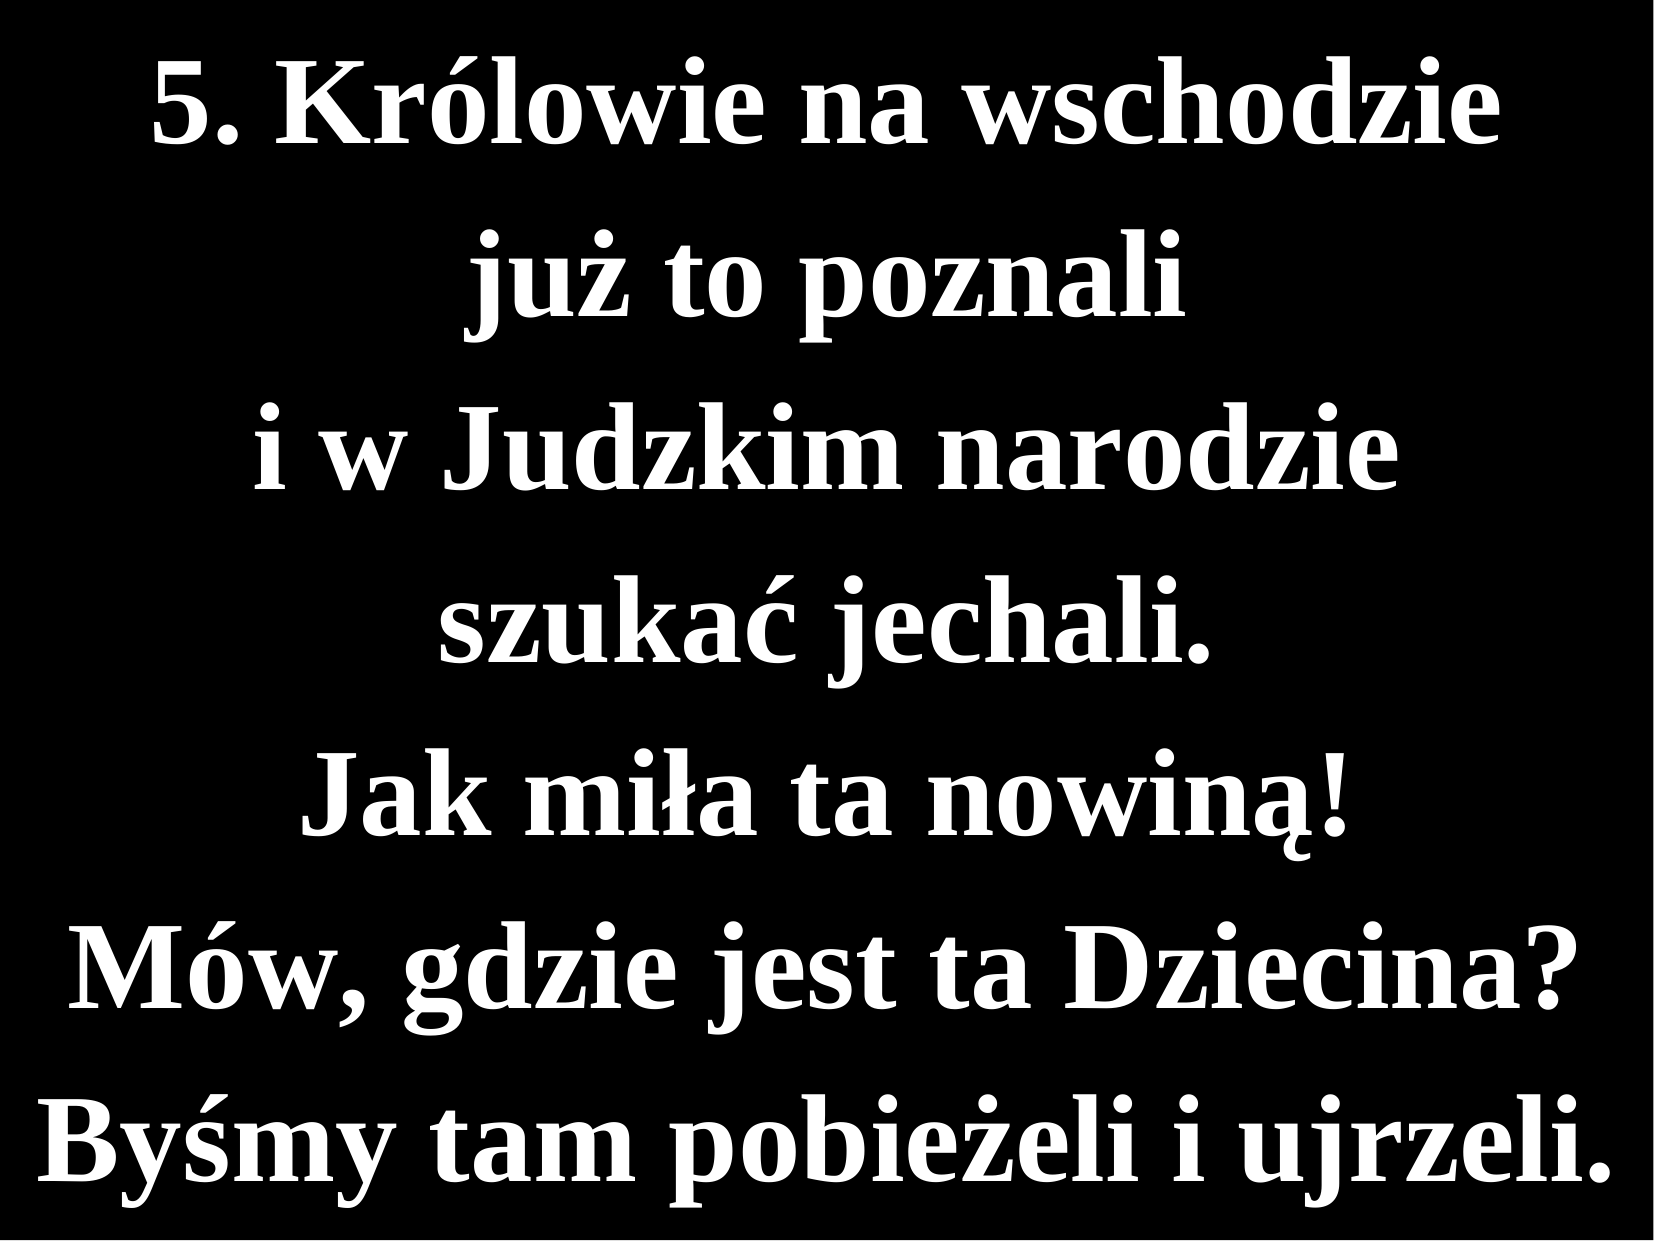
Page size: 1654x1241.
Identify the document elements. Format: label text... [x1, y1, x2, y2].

title 5. Królowie na wschodzie ppp już to poznali ppp i w Judzkim narodzie ppp szukać jechali. ppp Jak miła ta nowiną! ppp Mów, gdzie jest ta Dziecina? ppp Byśmy tam pobieżeli i ujrzeli. [0, 0, 1654, 1241]
